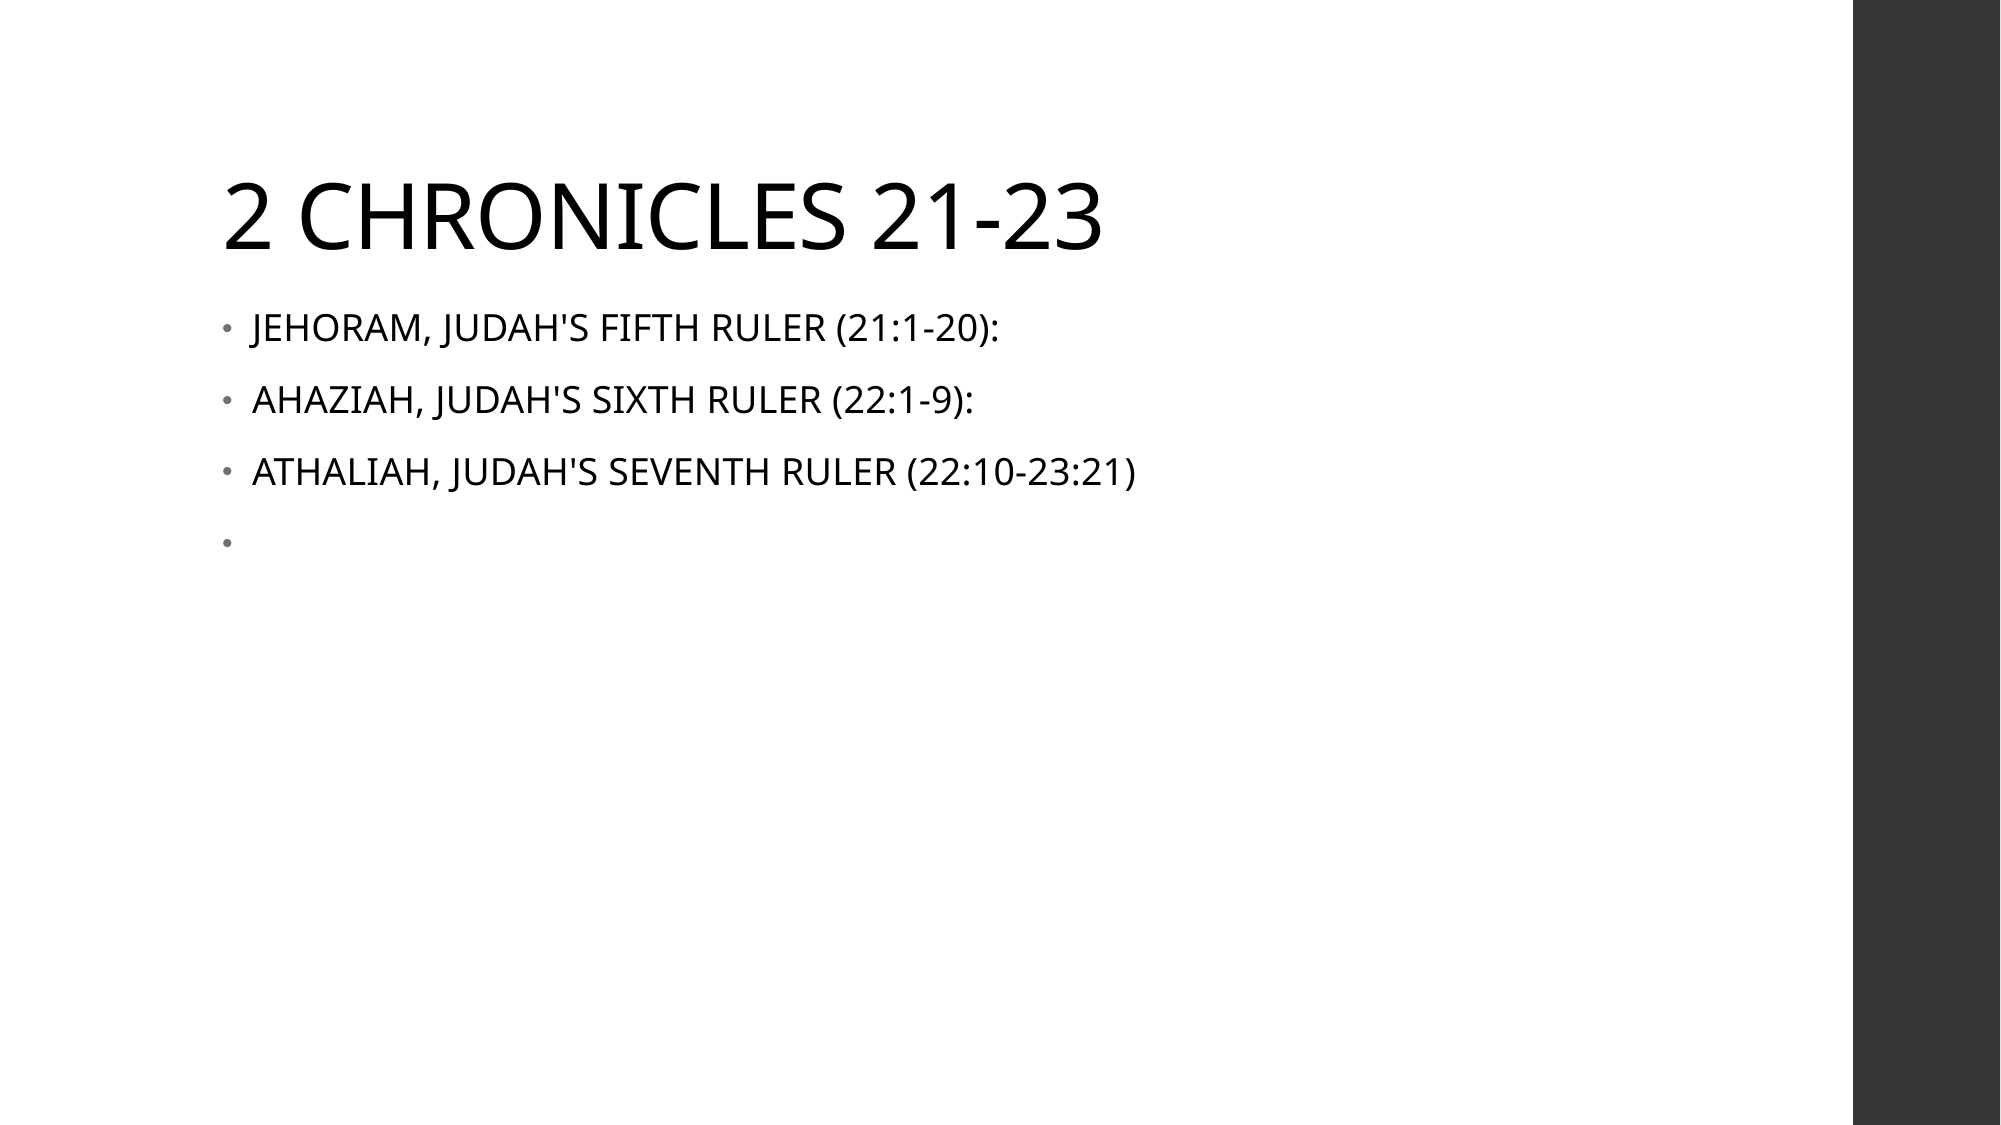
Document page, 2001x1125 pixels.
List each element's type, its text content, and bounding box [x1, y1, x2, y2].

list JEHORAM, JUDAH'S FIFTH RULER (21:1-20): AHAZIAH, JUDAH'S SIXTH RULER (22:1-9): ATHALIAH, JUDAH'S SEVENTH RULER (22:10-23:21) [206, 299, 1617, 1014]
title 2 CHRONICLES 21-23 [206, 60, 1797, 278]
